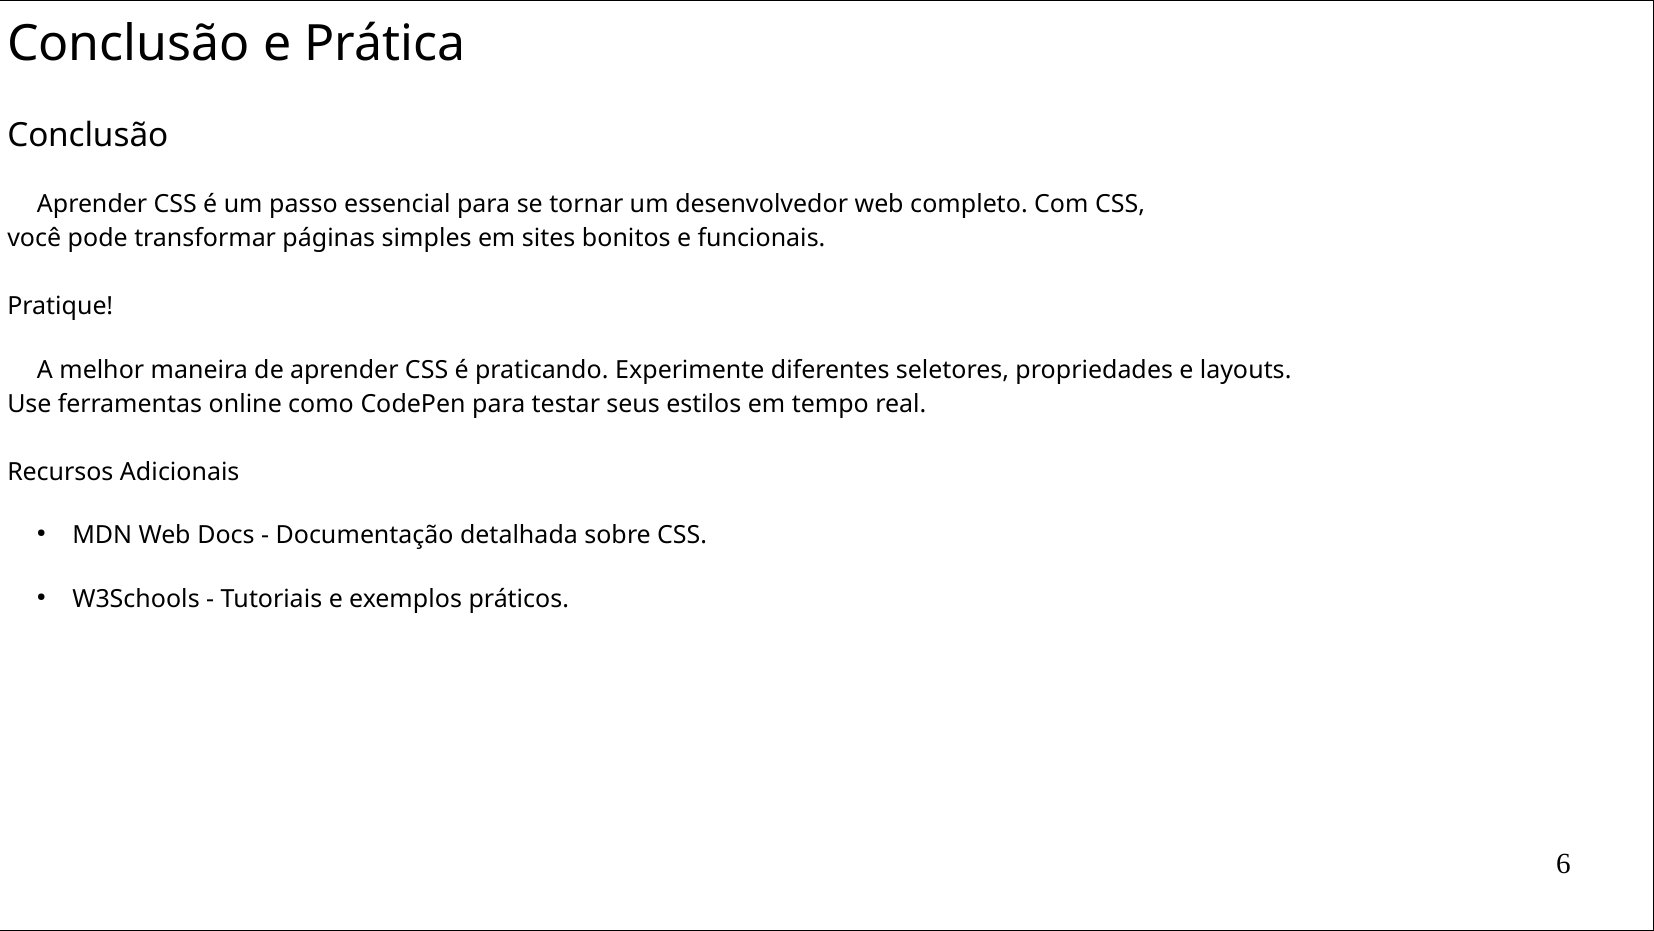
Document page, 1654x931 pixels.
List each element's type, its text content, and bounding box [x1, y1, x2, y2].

text_box Conclusão e Prática Conclusão Aprender CSS é um passo essencial para se tornar um desenvolvedor web completo. Com CSS, você pode transformar páginas simples em sites bonitos e funcionais. Pratique! A melhor maneira de aprender CSS é praticando. Experimente diferentes seletores, propriedades e layouts. Use ferramentas online como CodePen para testar seus estilos em tempo real. Recursos Adicionais MDN Web Docs - Documentação detalhada sobre CSS. W3Schools - Tutoriais e exemplos práticos. [0, 0, 1654, 931]
